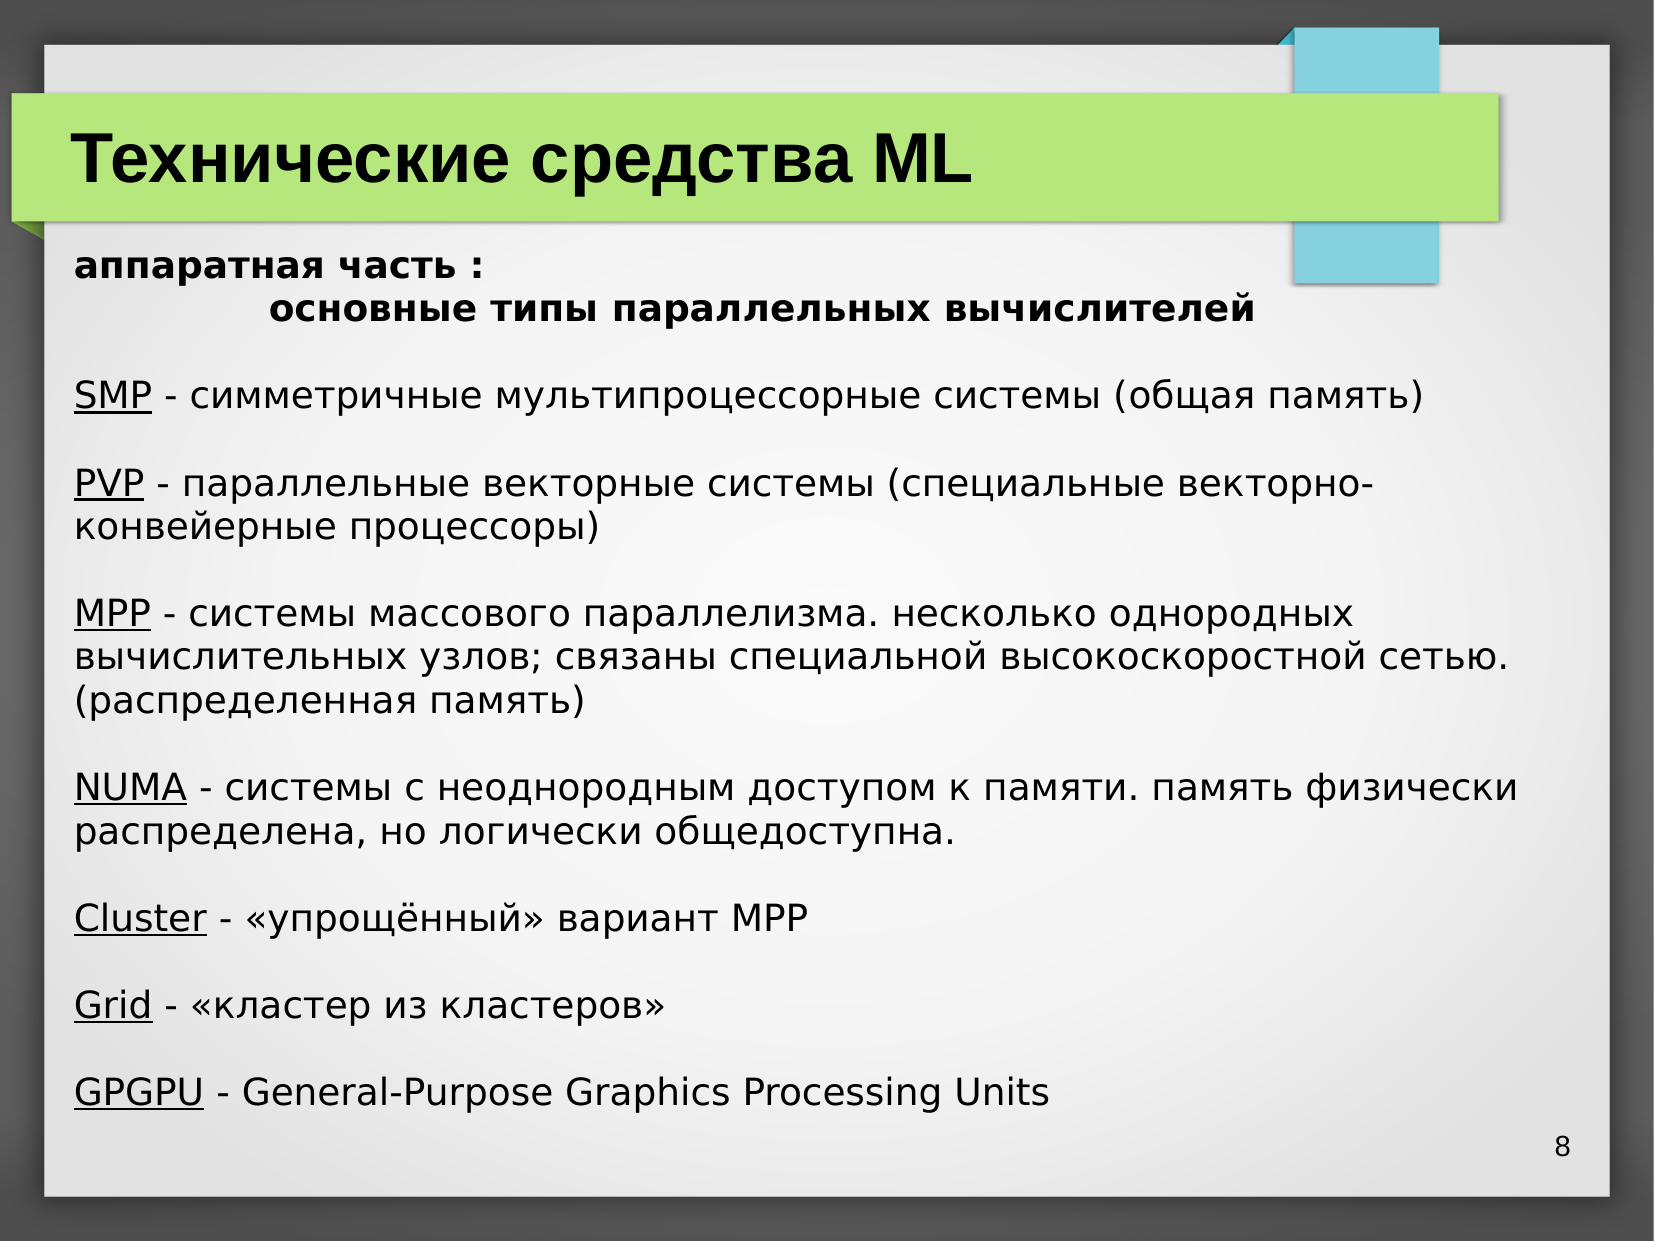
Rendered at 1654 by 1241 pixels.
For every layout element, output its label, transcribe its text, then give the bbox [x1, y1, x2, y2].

text_box аппаратная часть : основные типы параллельных вычислителей SMP - симметричные мультипроцессорные системы (общая память) PVP - параллельные векторные системы (специальные векторно-конвейерные процессоры) MPP - системы массового параллелизма. несколько однородных вычислительных узлов; связаны специальной высокоскоростной сетью. (распределенная память) NUMA - системы с неоднородным доступом к памяти. память физически распределена, но логически общедоступна. Cluster - «упрощённый» вариант MPP Grid - «кластер из кластеров» GPGPU - General-Purpose Graphics Processing Units [59, 236, 1595, 1170]
title Технические средства ML [70, 118, 1205, 199]
picture [0, 0, 1654, 1241]
